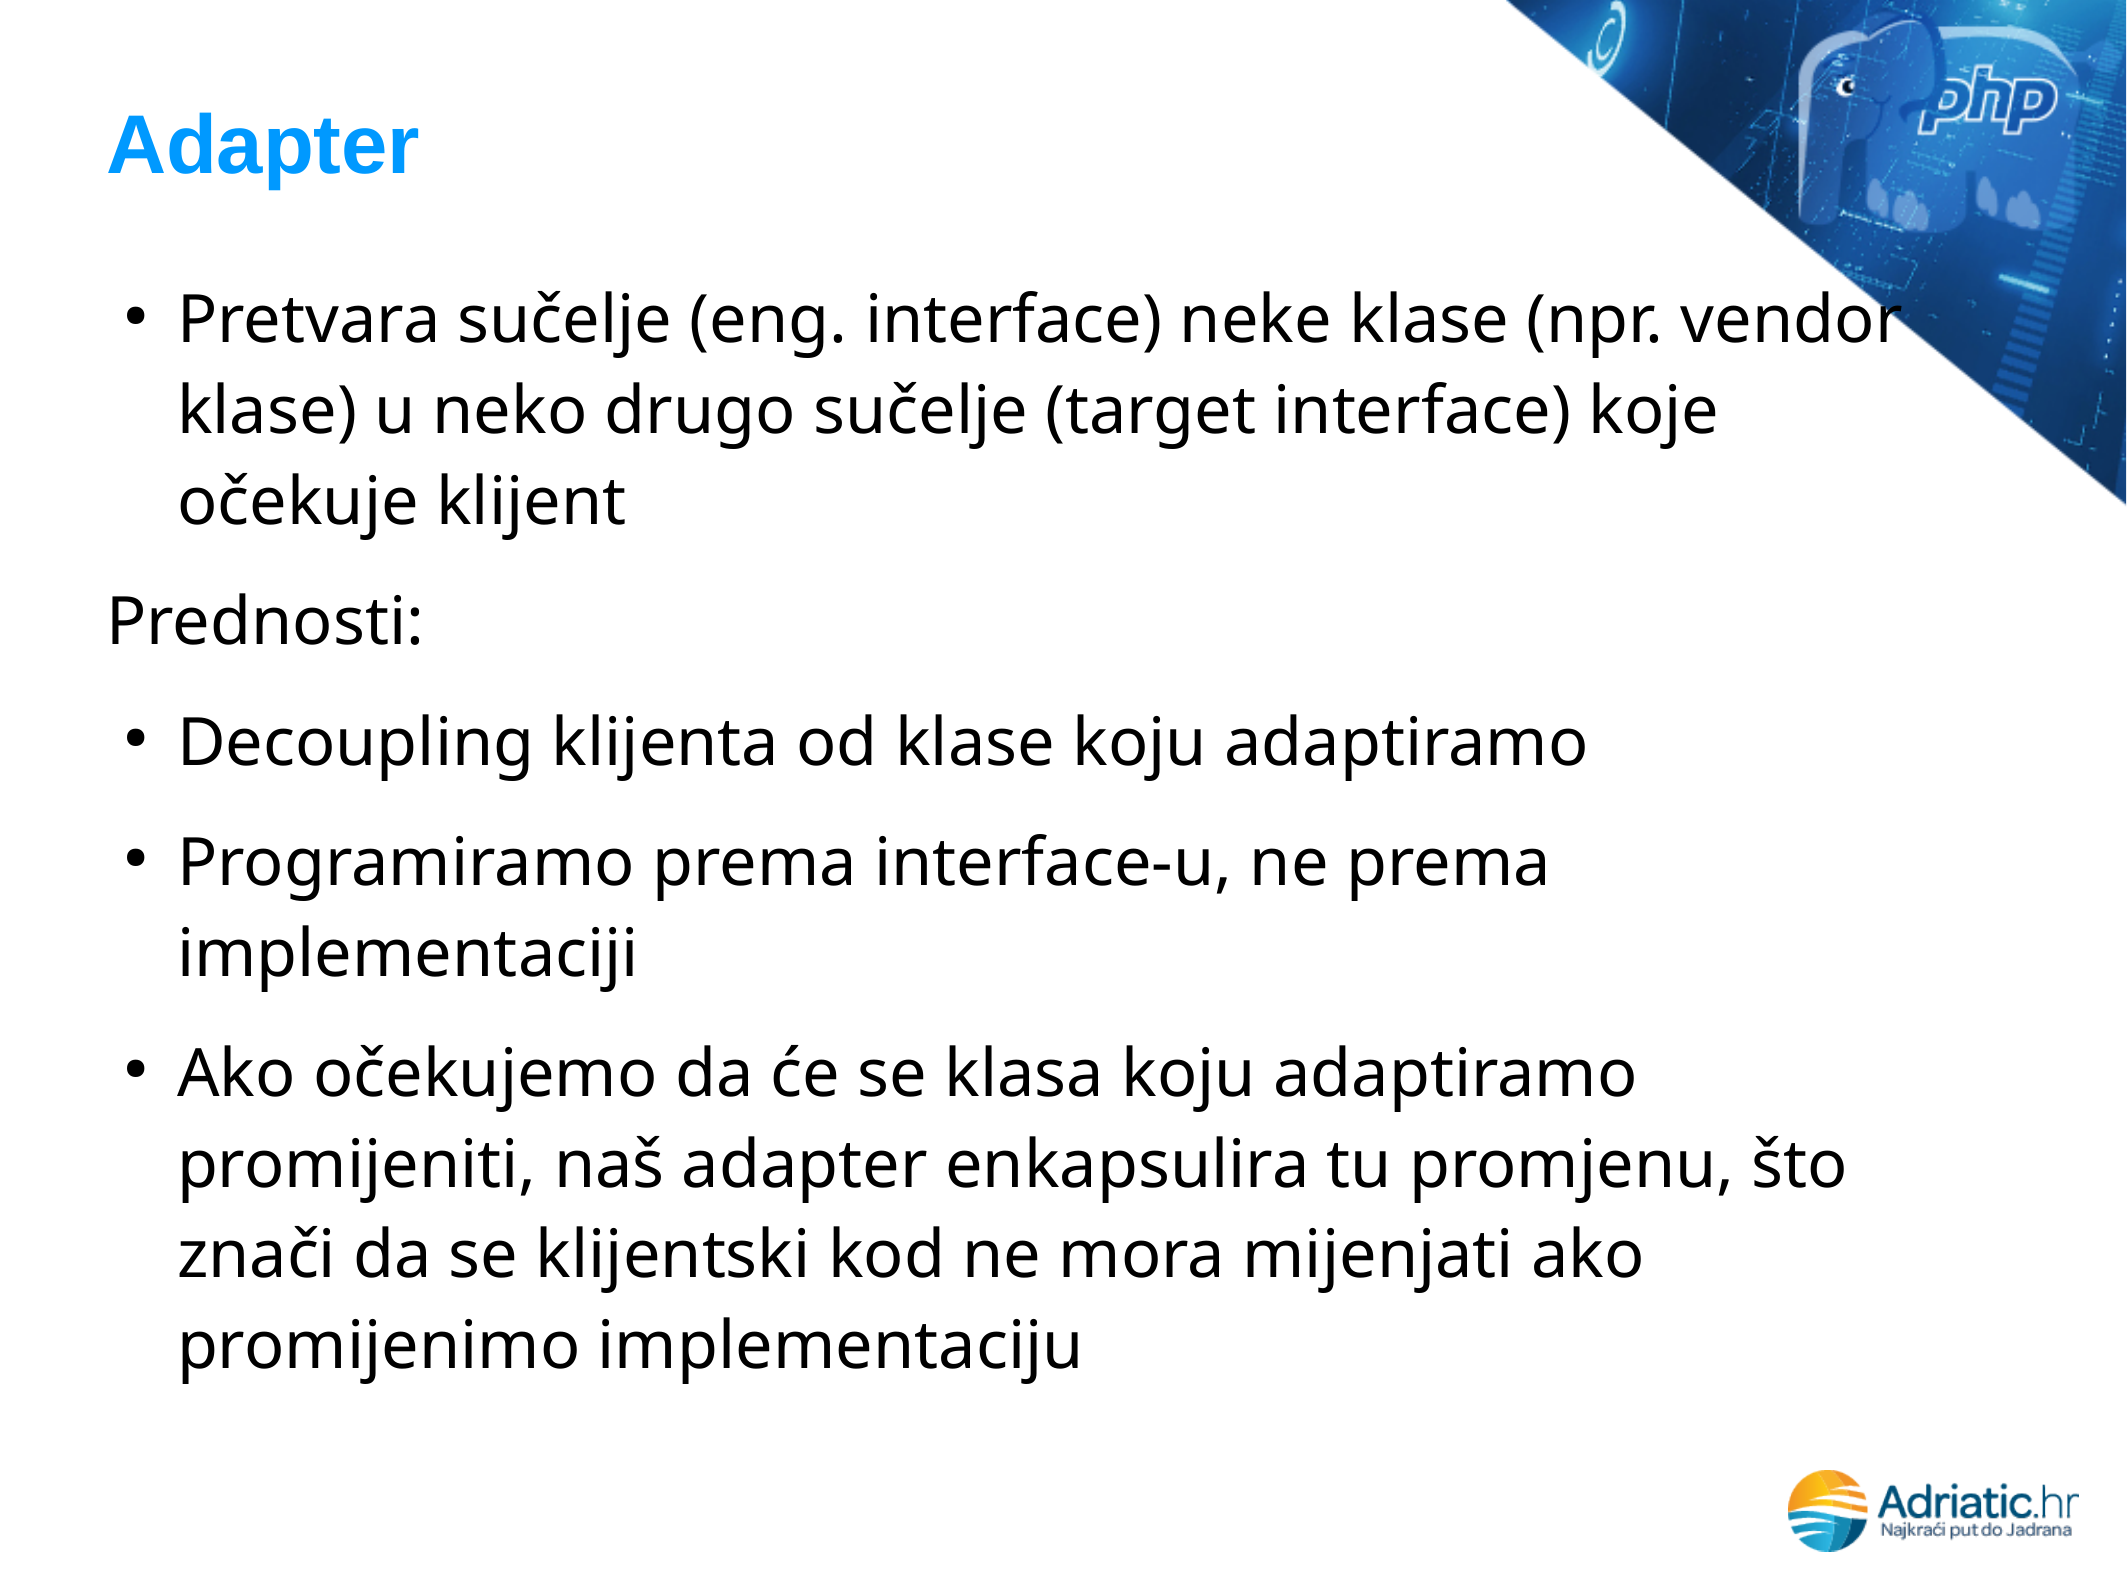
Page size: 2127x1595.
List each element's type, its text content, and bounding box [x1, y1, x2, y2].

picture [1505, 0, 2127, 625]
title Adapter [106, 70, 1630, 219]
picture [1788, 1470, 2079, 1552]
list Pretvara sučelje (eng. interface) neke klase (npr. vendor klase) u neko drugo sučelje (target interface) koje očekuje klijent Prednosti: Decoupling klijenta od klase koju adaptiramo Programiramo prema interface-u, ne prema implementaciji Ako očekujemo da će se klasa koju adaptiramo promijeniti, naš adapter enkapsulira tu promjenu, što znači da se klijentski kod ne mora mijenjati ako promijenimo implementaciju [106, 271, 1973, 1453]
